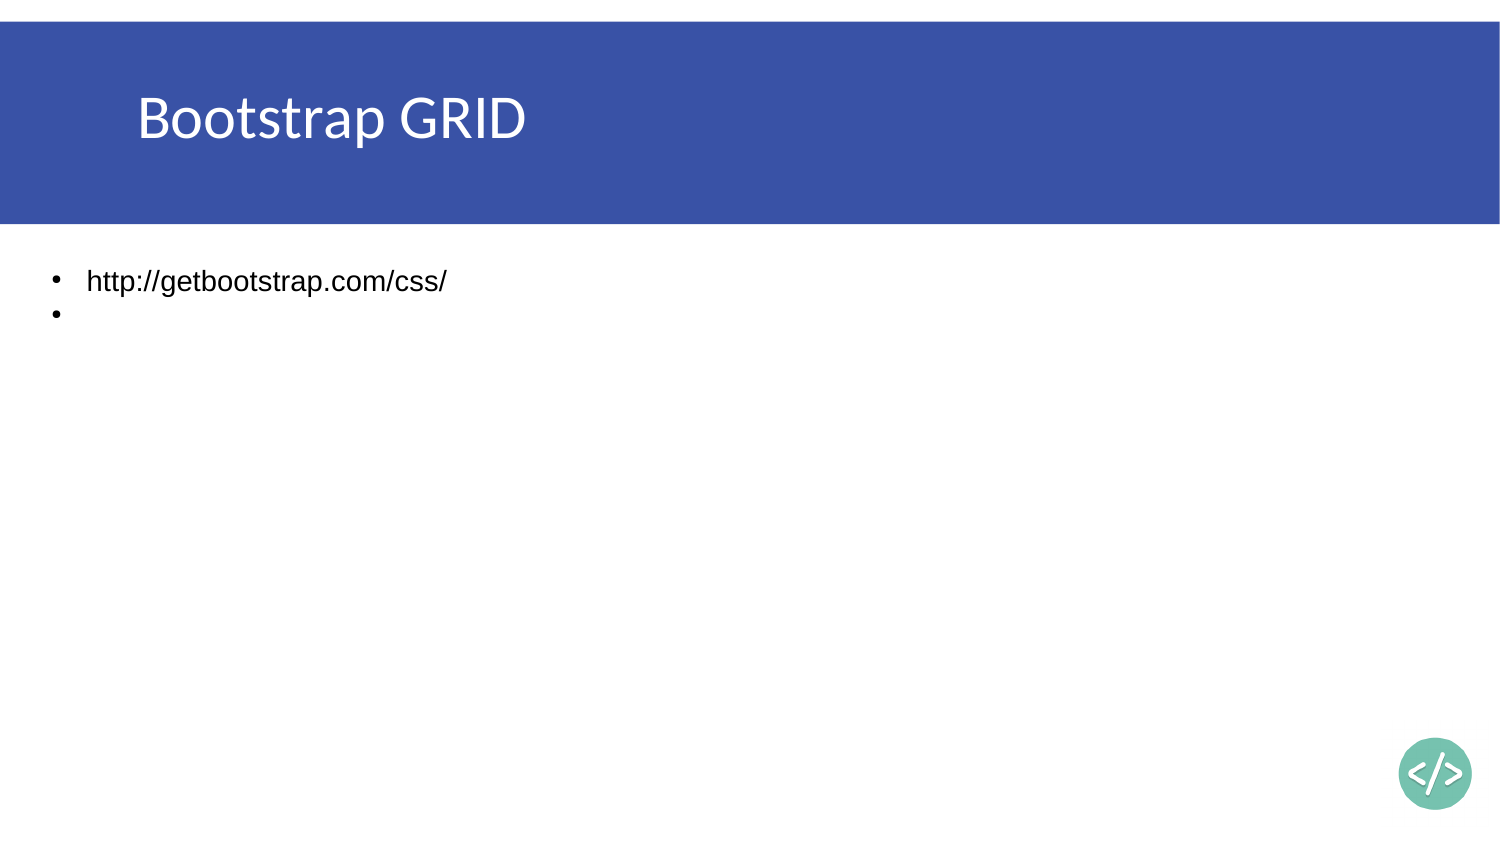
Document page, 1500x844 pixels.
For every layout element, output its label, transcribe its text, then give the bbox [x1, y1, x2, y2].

title Bootstrap GRID [122, 72, 1500, 167]
text_box http://getbootstrap.com/css/ [36, 247, 1389, 789]
picture [1381, 720, 1489, 827]
